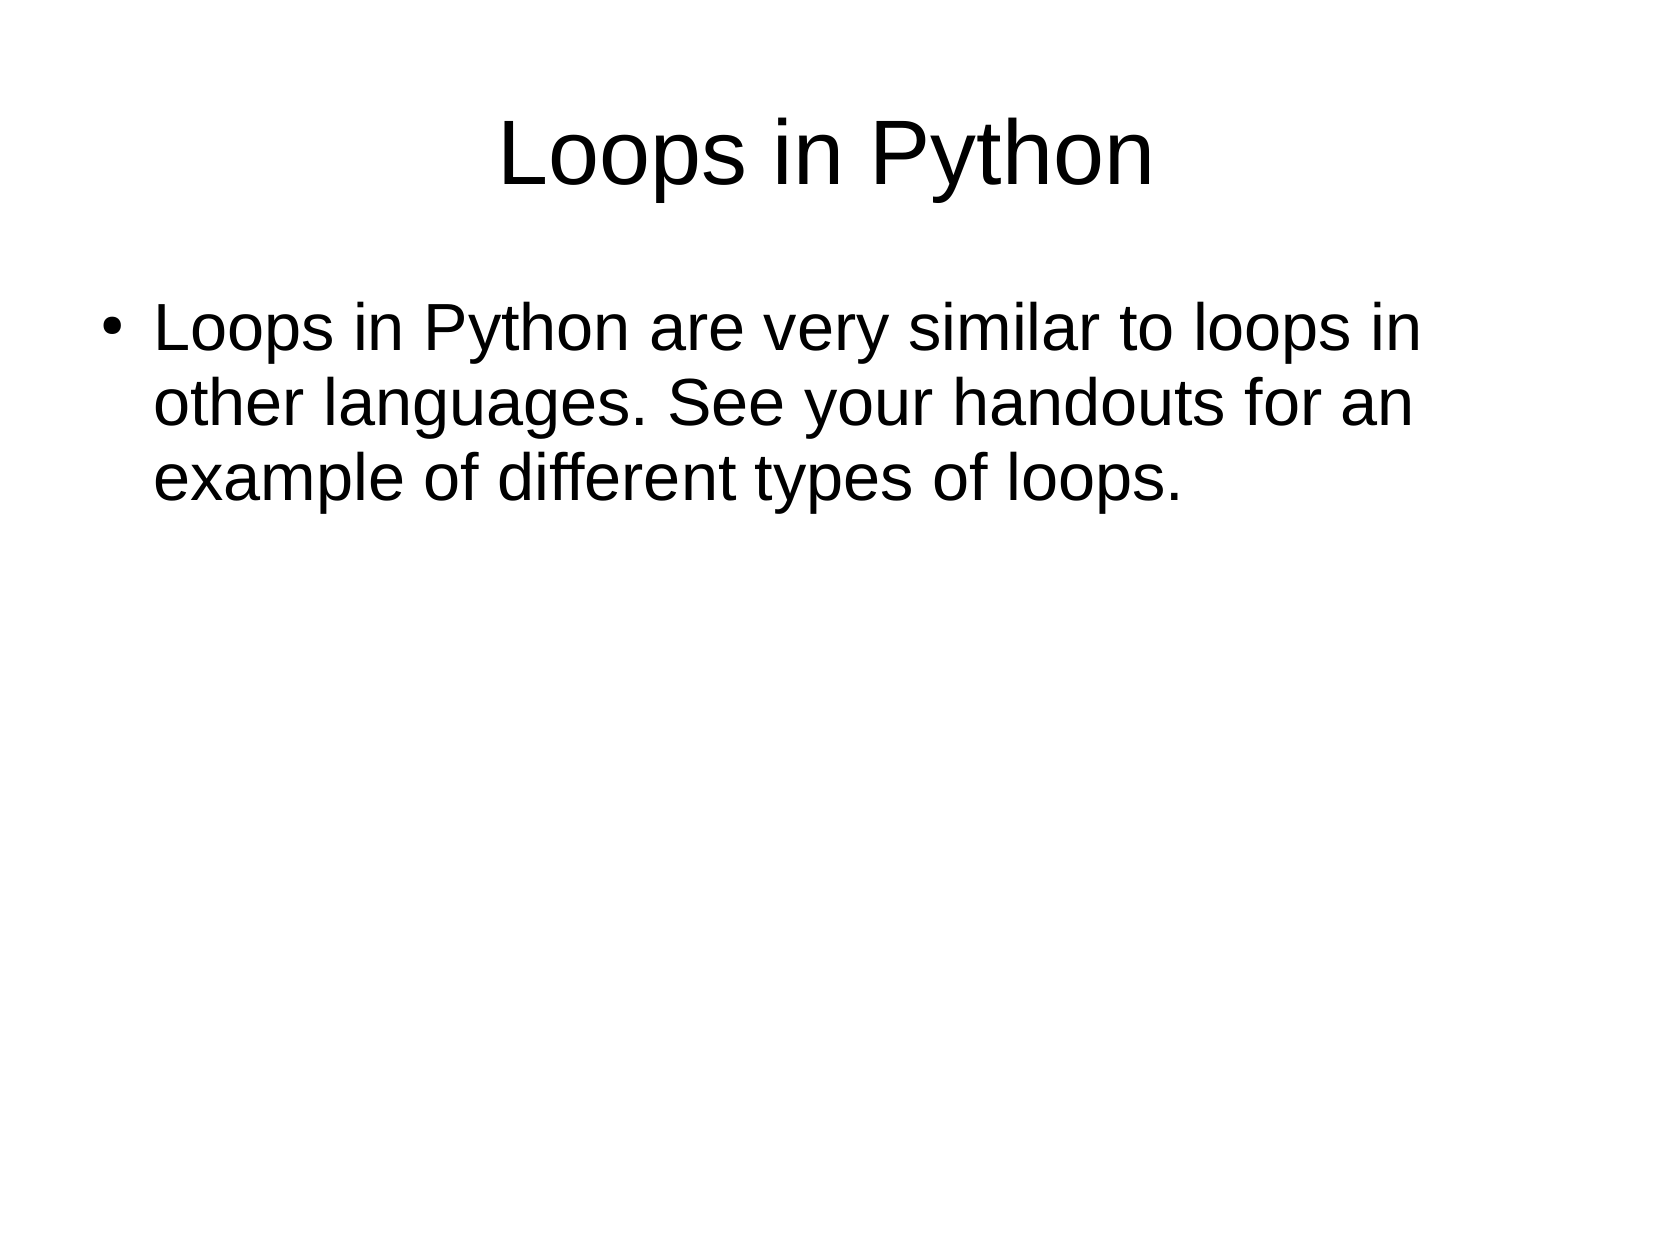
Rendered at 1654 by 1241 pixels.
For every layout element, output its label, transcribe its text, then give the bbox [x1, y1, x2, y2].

list Loops in Python are very similar to loops in other languages. See your handouts for an example of different types of loops. [82, 290, 1571, 1109]
title Loops in Python [82, 49, 1571, 257]
